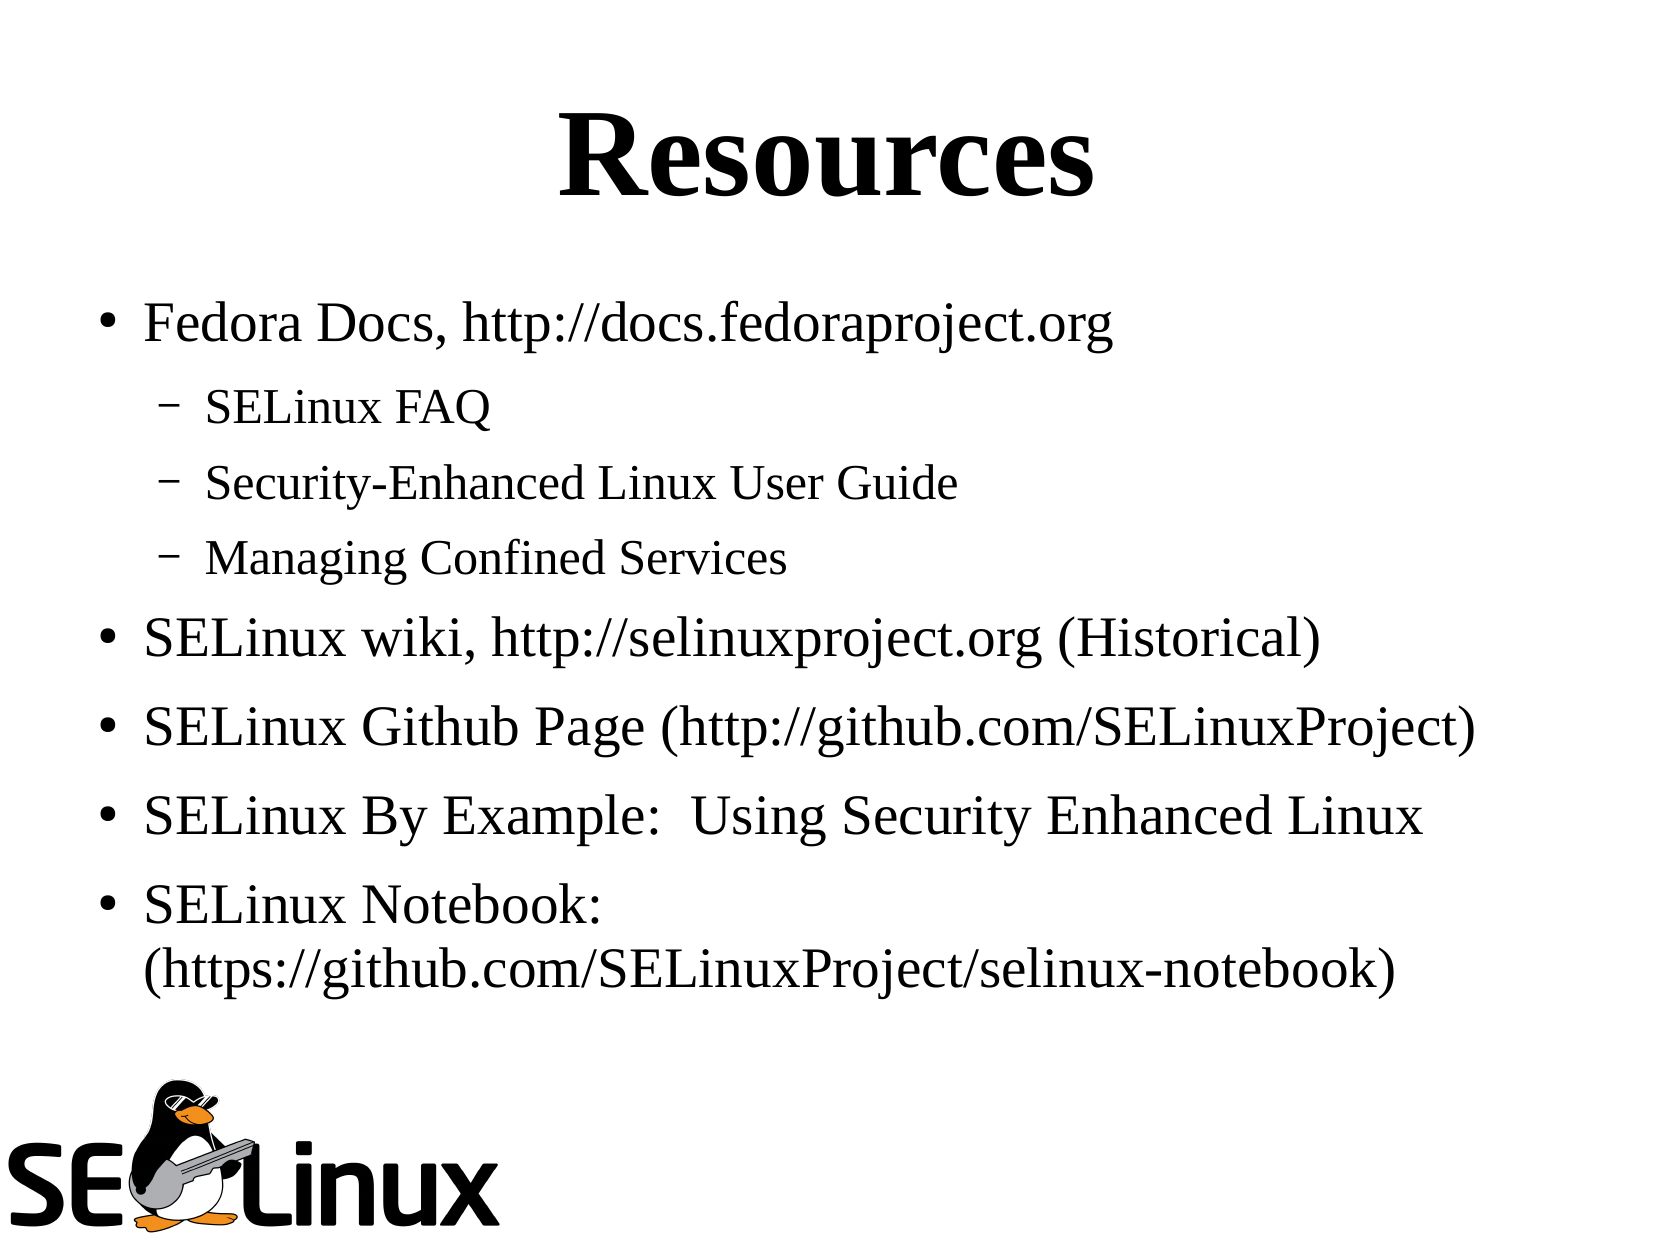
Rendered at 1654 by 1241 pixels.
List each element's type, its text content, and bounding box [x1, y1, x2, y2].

title Resources [82, 49, 1571, 257]
picture [0, 919, 526, 1241]
list Fedora Docs, http://docs.fedoraproject.org SELinux FAQ Security-Enhanced Linux User Guide Managing Confined Services SELinux wiki, http://selinuxproject.org (Historical) SELinux Github Page (http://github.com/SELinuxProject) SELinux By Example: Using Security Enhanced Linux SELinux Notebook: (https://github.com/SELinuxProject/selinux-notebook) [82, 290, 1571, 1010]
